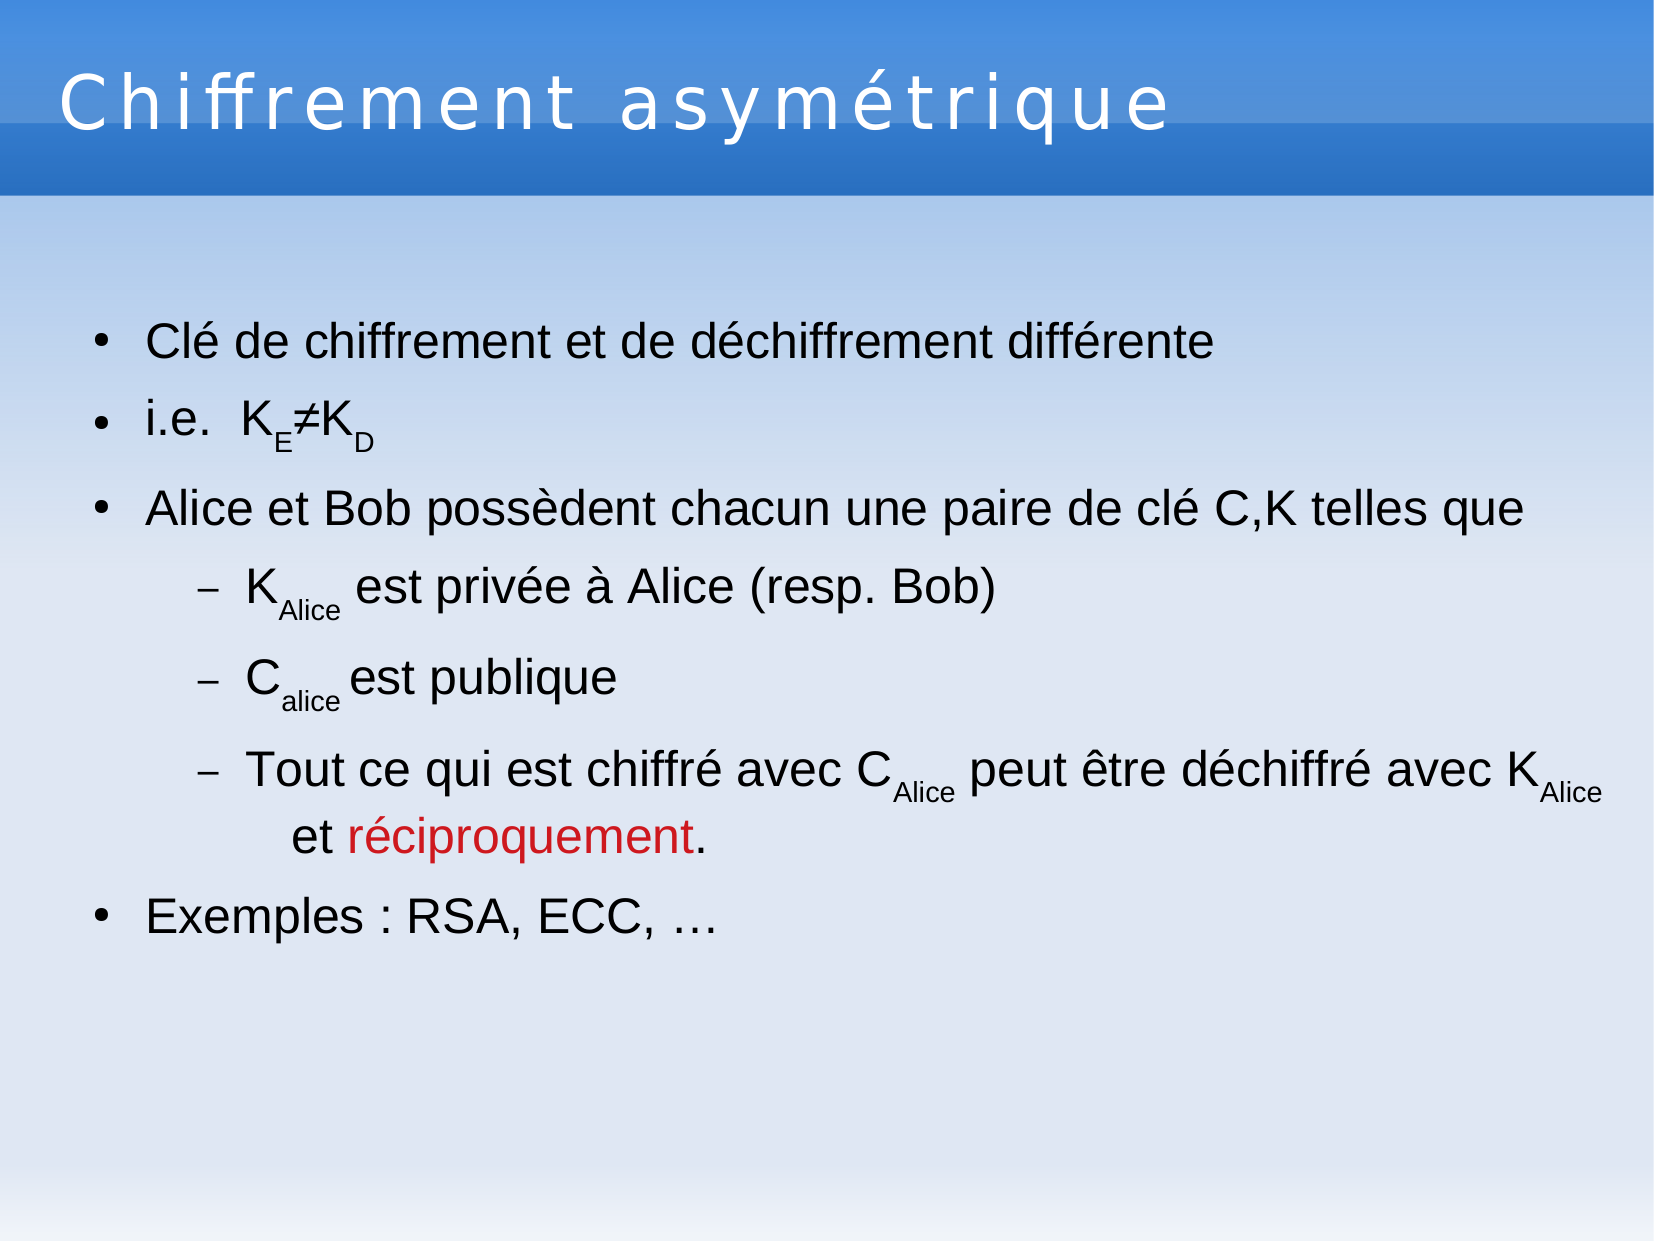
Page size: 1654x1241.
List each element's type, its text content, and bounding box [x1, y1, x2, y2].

title Chiffrement asymétrique [59, 29, 1270, 178]
list Clé de chiffrement et de déchiffrement différente i.e. KE≠KD Alice et Bob possèdent chacun une paire de clé C,K telles que KAlice est privée à Alice (resp. Bob) Calice est publique Tout ce qui est chiffré avec CAlice peut être déchiffré avec KAlice et réciproquement. Exemples : RSA, ECC, … [75, 235, 1621, 1034]
picture [0, 0, 1654, 1241]
